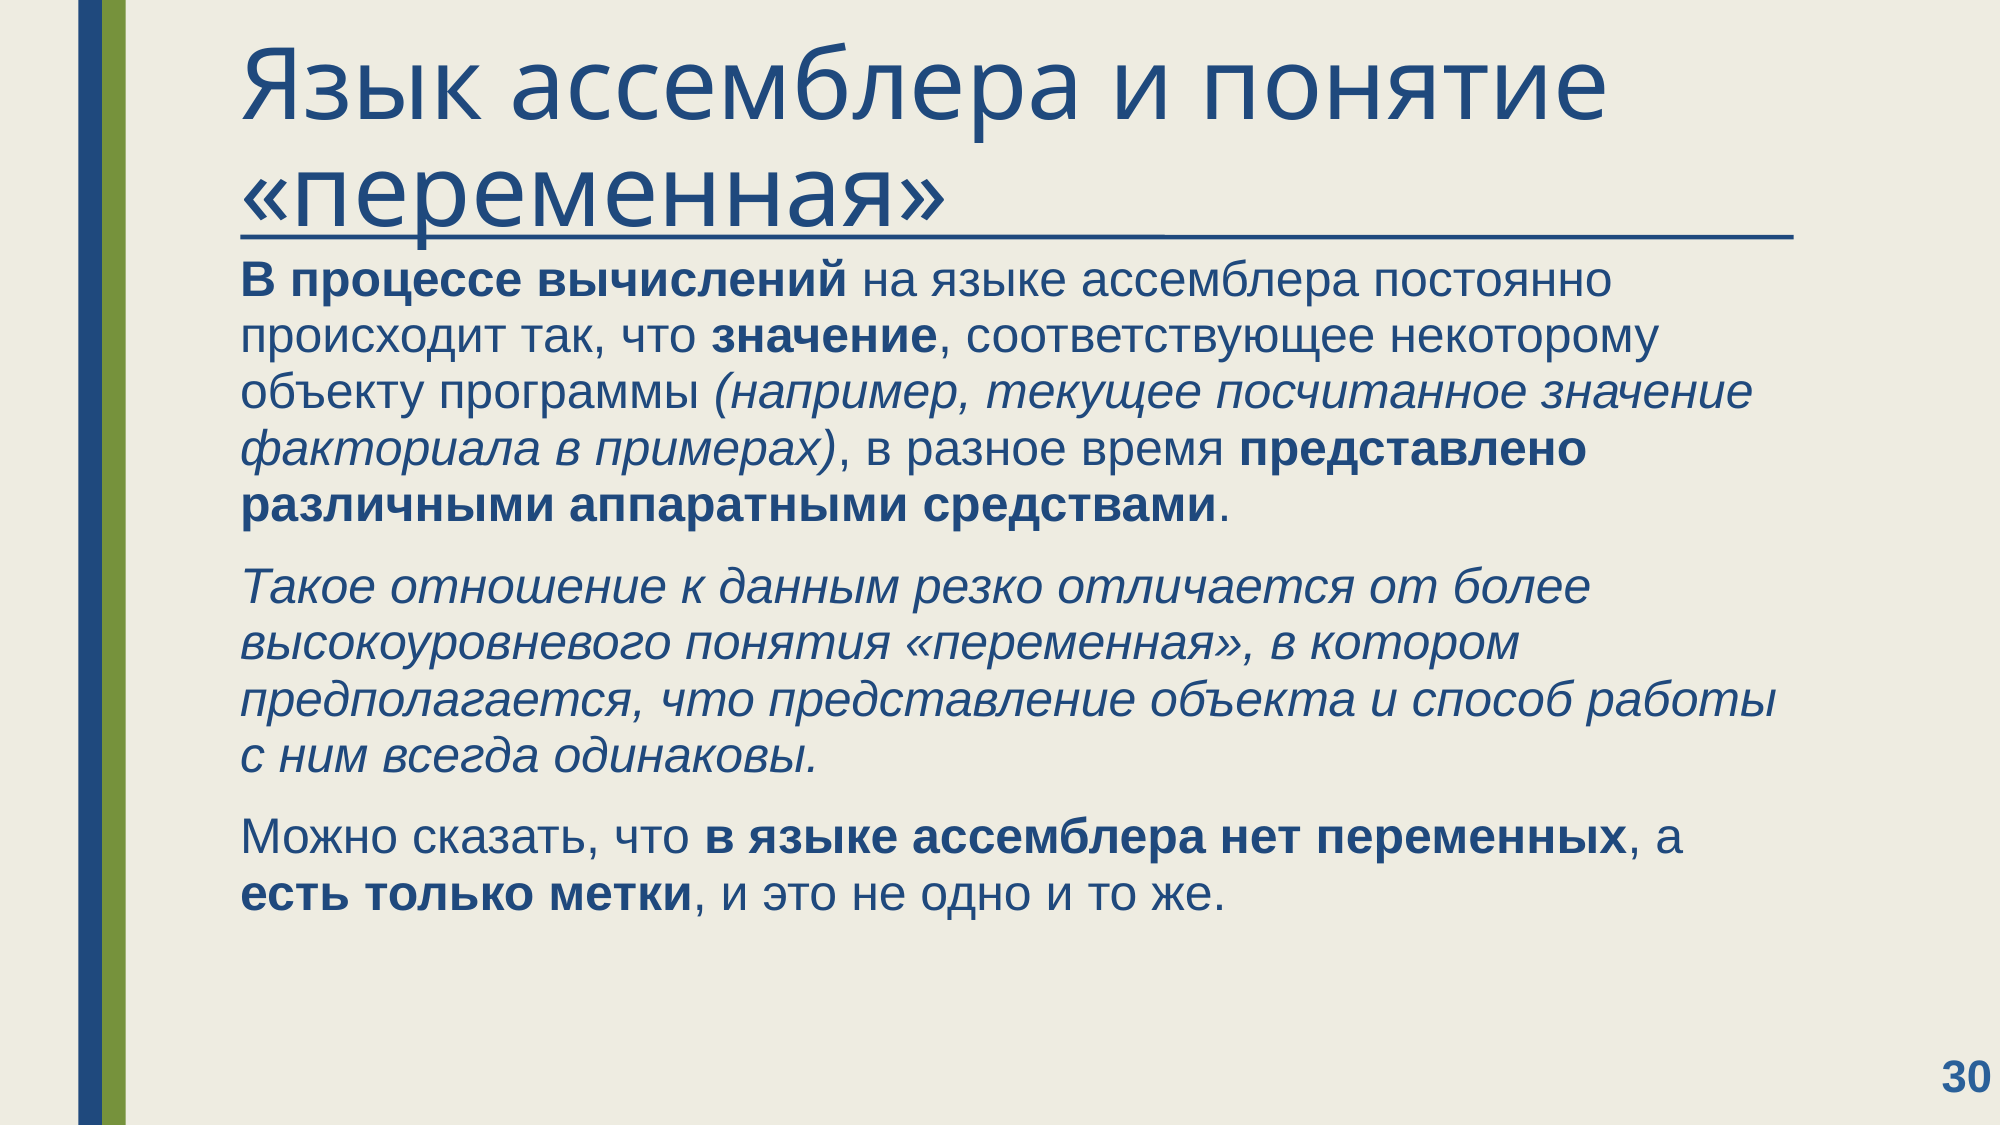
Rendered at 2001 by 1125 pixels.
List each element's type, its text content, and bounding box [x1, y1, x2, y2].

list В процессе вычислений на языке ассемблера постоянно происходит так, что значение, соответствующее некоторому объекту программы (например, текущее посчитанное значение факториала в примерах), в разное время представлено различными аппаратными средствами. Такое отношение к данным резко отличается от более высокоуровневого понятия «переменная», в котором предполагается, что представление объекта и способ работы с ним всегда одинаковы. Можно сказать, что в языке ассемблера нет переменных, а есть только метки, и это не одно и то же. [225, 243, 1800, 963]
text_box <номер> [1766, 1043, 1998, 1125]
title Язык ассемблера и понятие «переменная» [225, 26, 1800, 145]
